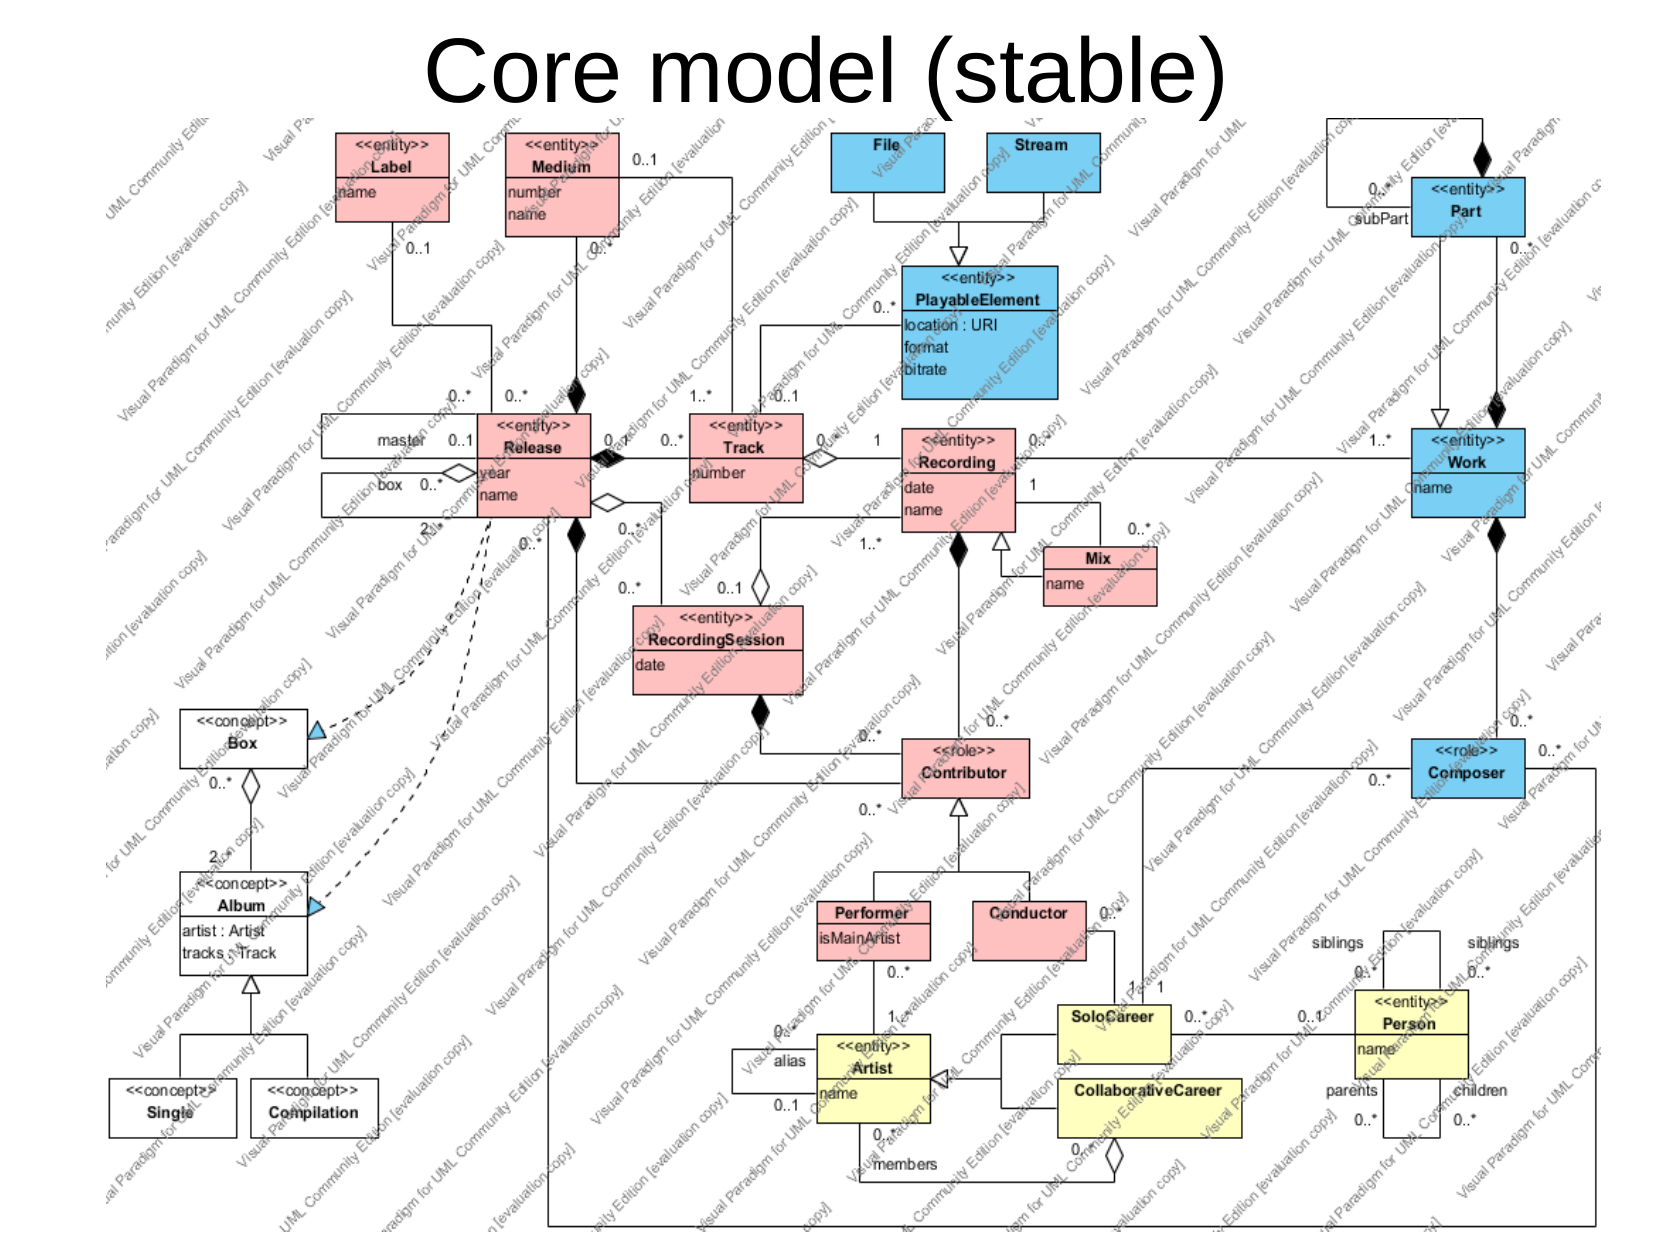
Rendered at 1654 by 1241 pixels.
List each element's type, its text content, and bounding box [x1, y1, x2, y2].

picture [106, 118, 1601, 1232]
title Core model (stable) [82, 0, 1571, 167]
